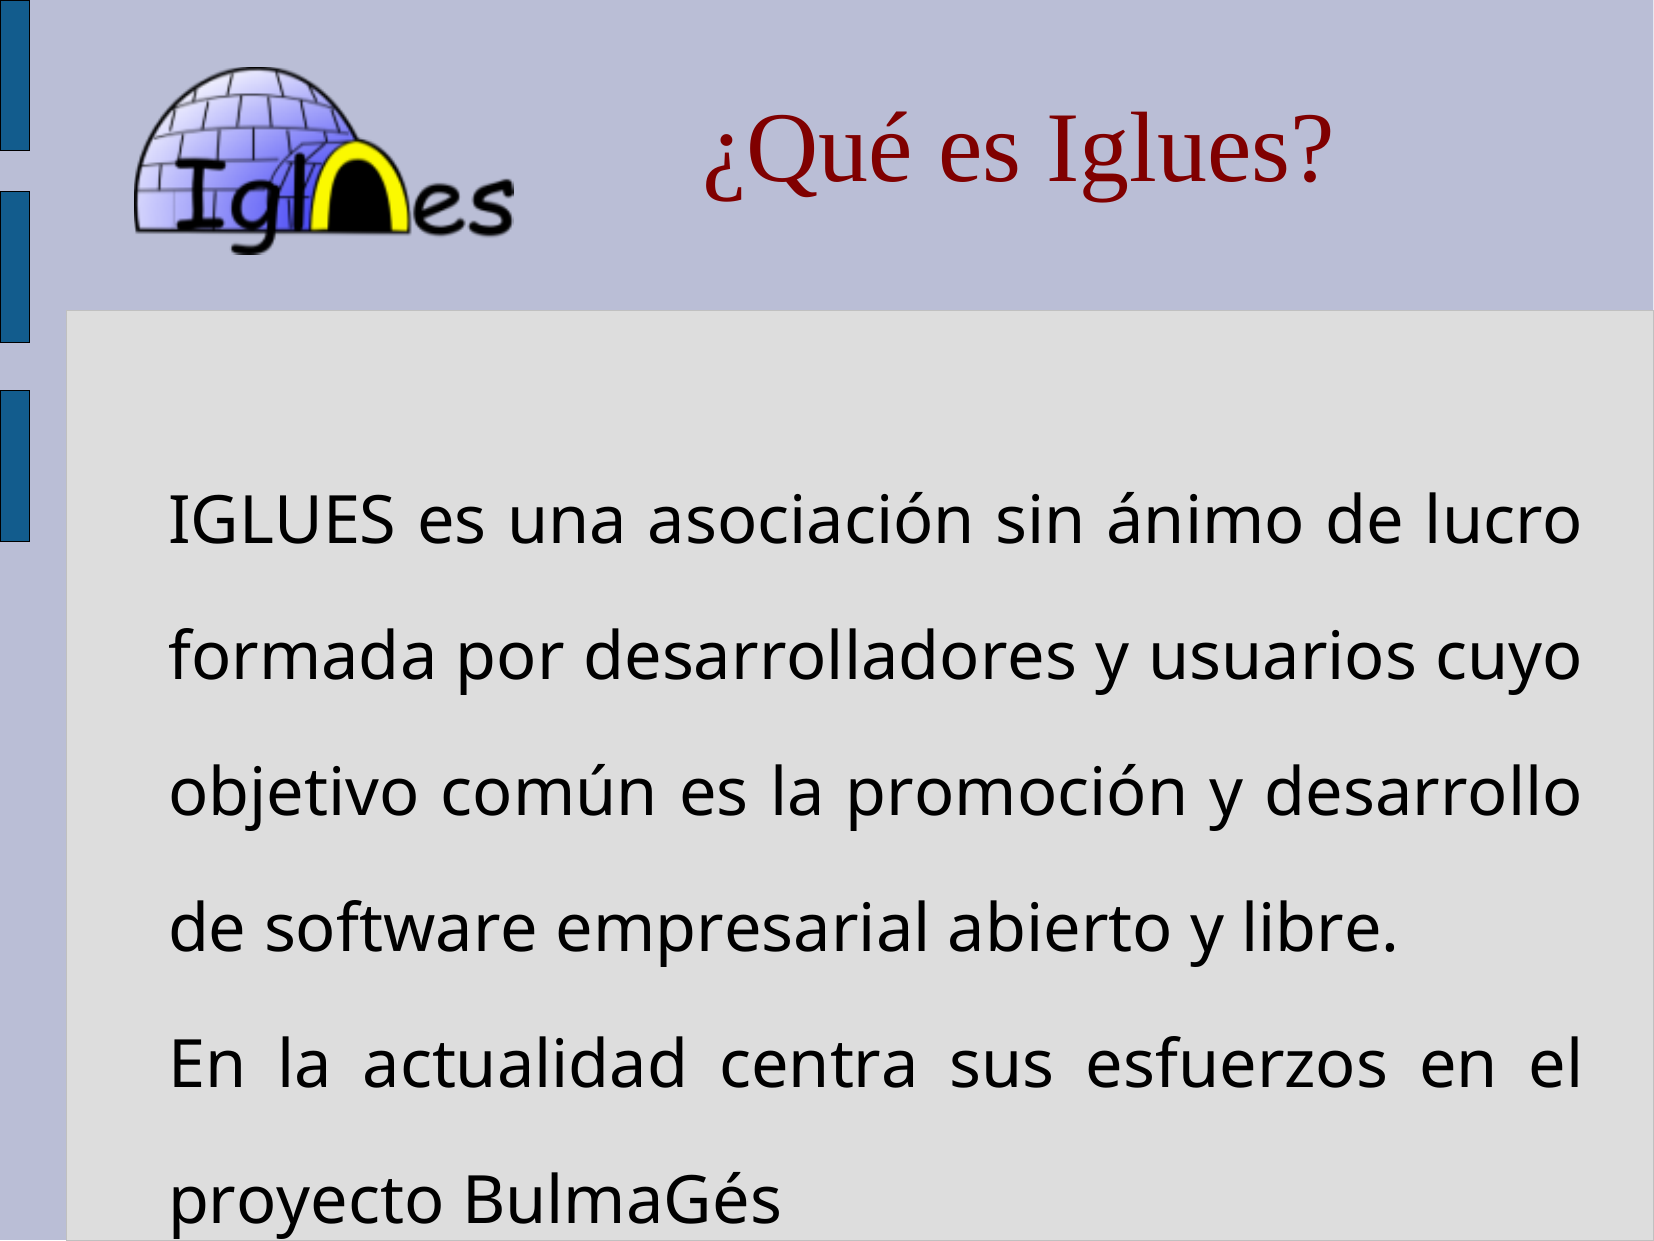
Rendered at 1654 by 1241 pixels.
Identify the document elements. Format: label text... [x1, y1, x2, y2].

text_box IGLUES es una asociación sin ánimo de lucro formada por desarrolladores y usuarios cuyo objetivo común es la promoción y desarrollo de software empresarial abierto y libre. En la actualidad centra sus esfuerzos en el proyecto BulmaGés [97, 347, 1586, 1098]
text_box ¿Qué es Iglues? [684, 92, 1603, 204]
picture [134, 67, 514, 255]
